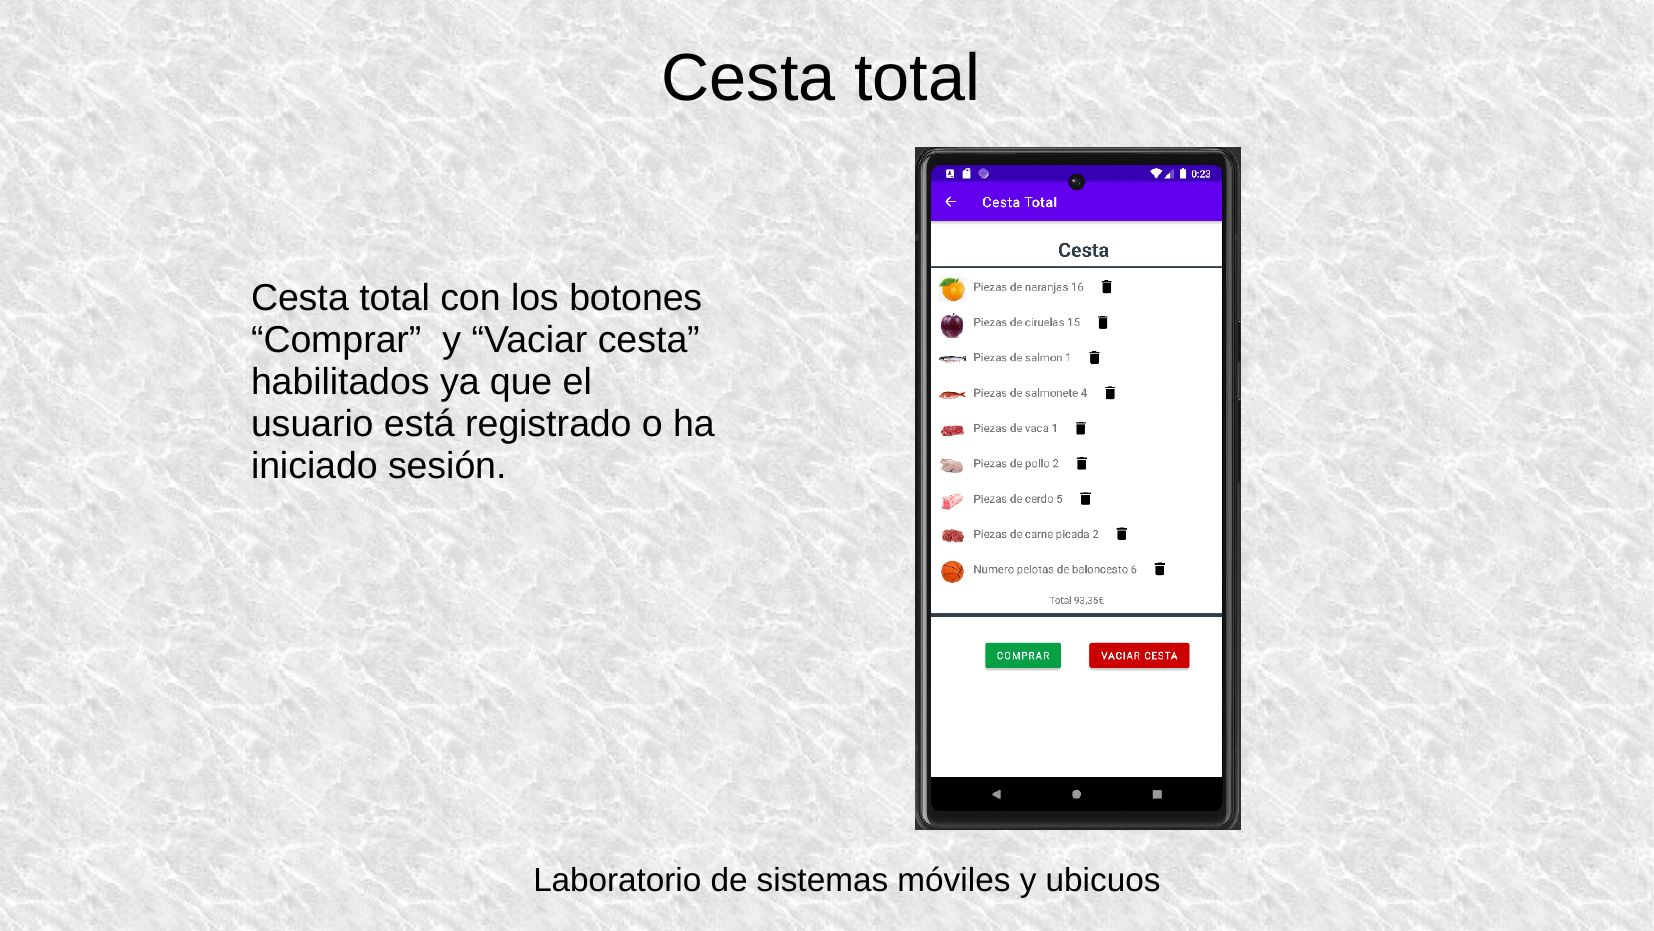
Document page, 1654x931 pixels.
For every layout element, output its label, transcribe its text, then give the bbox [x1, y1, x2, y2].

text_box Cesta total con los botones “Comprar” y “Vaciar cesta” habilitados ya que el usuario está registrado o ha iniciado sesión. [236, 269, 739, 537]
text_box Laboratorio de sistemas móviles y ubicuos [59, 854, 1565, 931]
picture [0, 0, 1654, 931]
title Cesta total [76, 0, 1565, 156]
